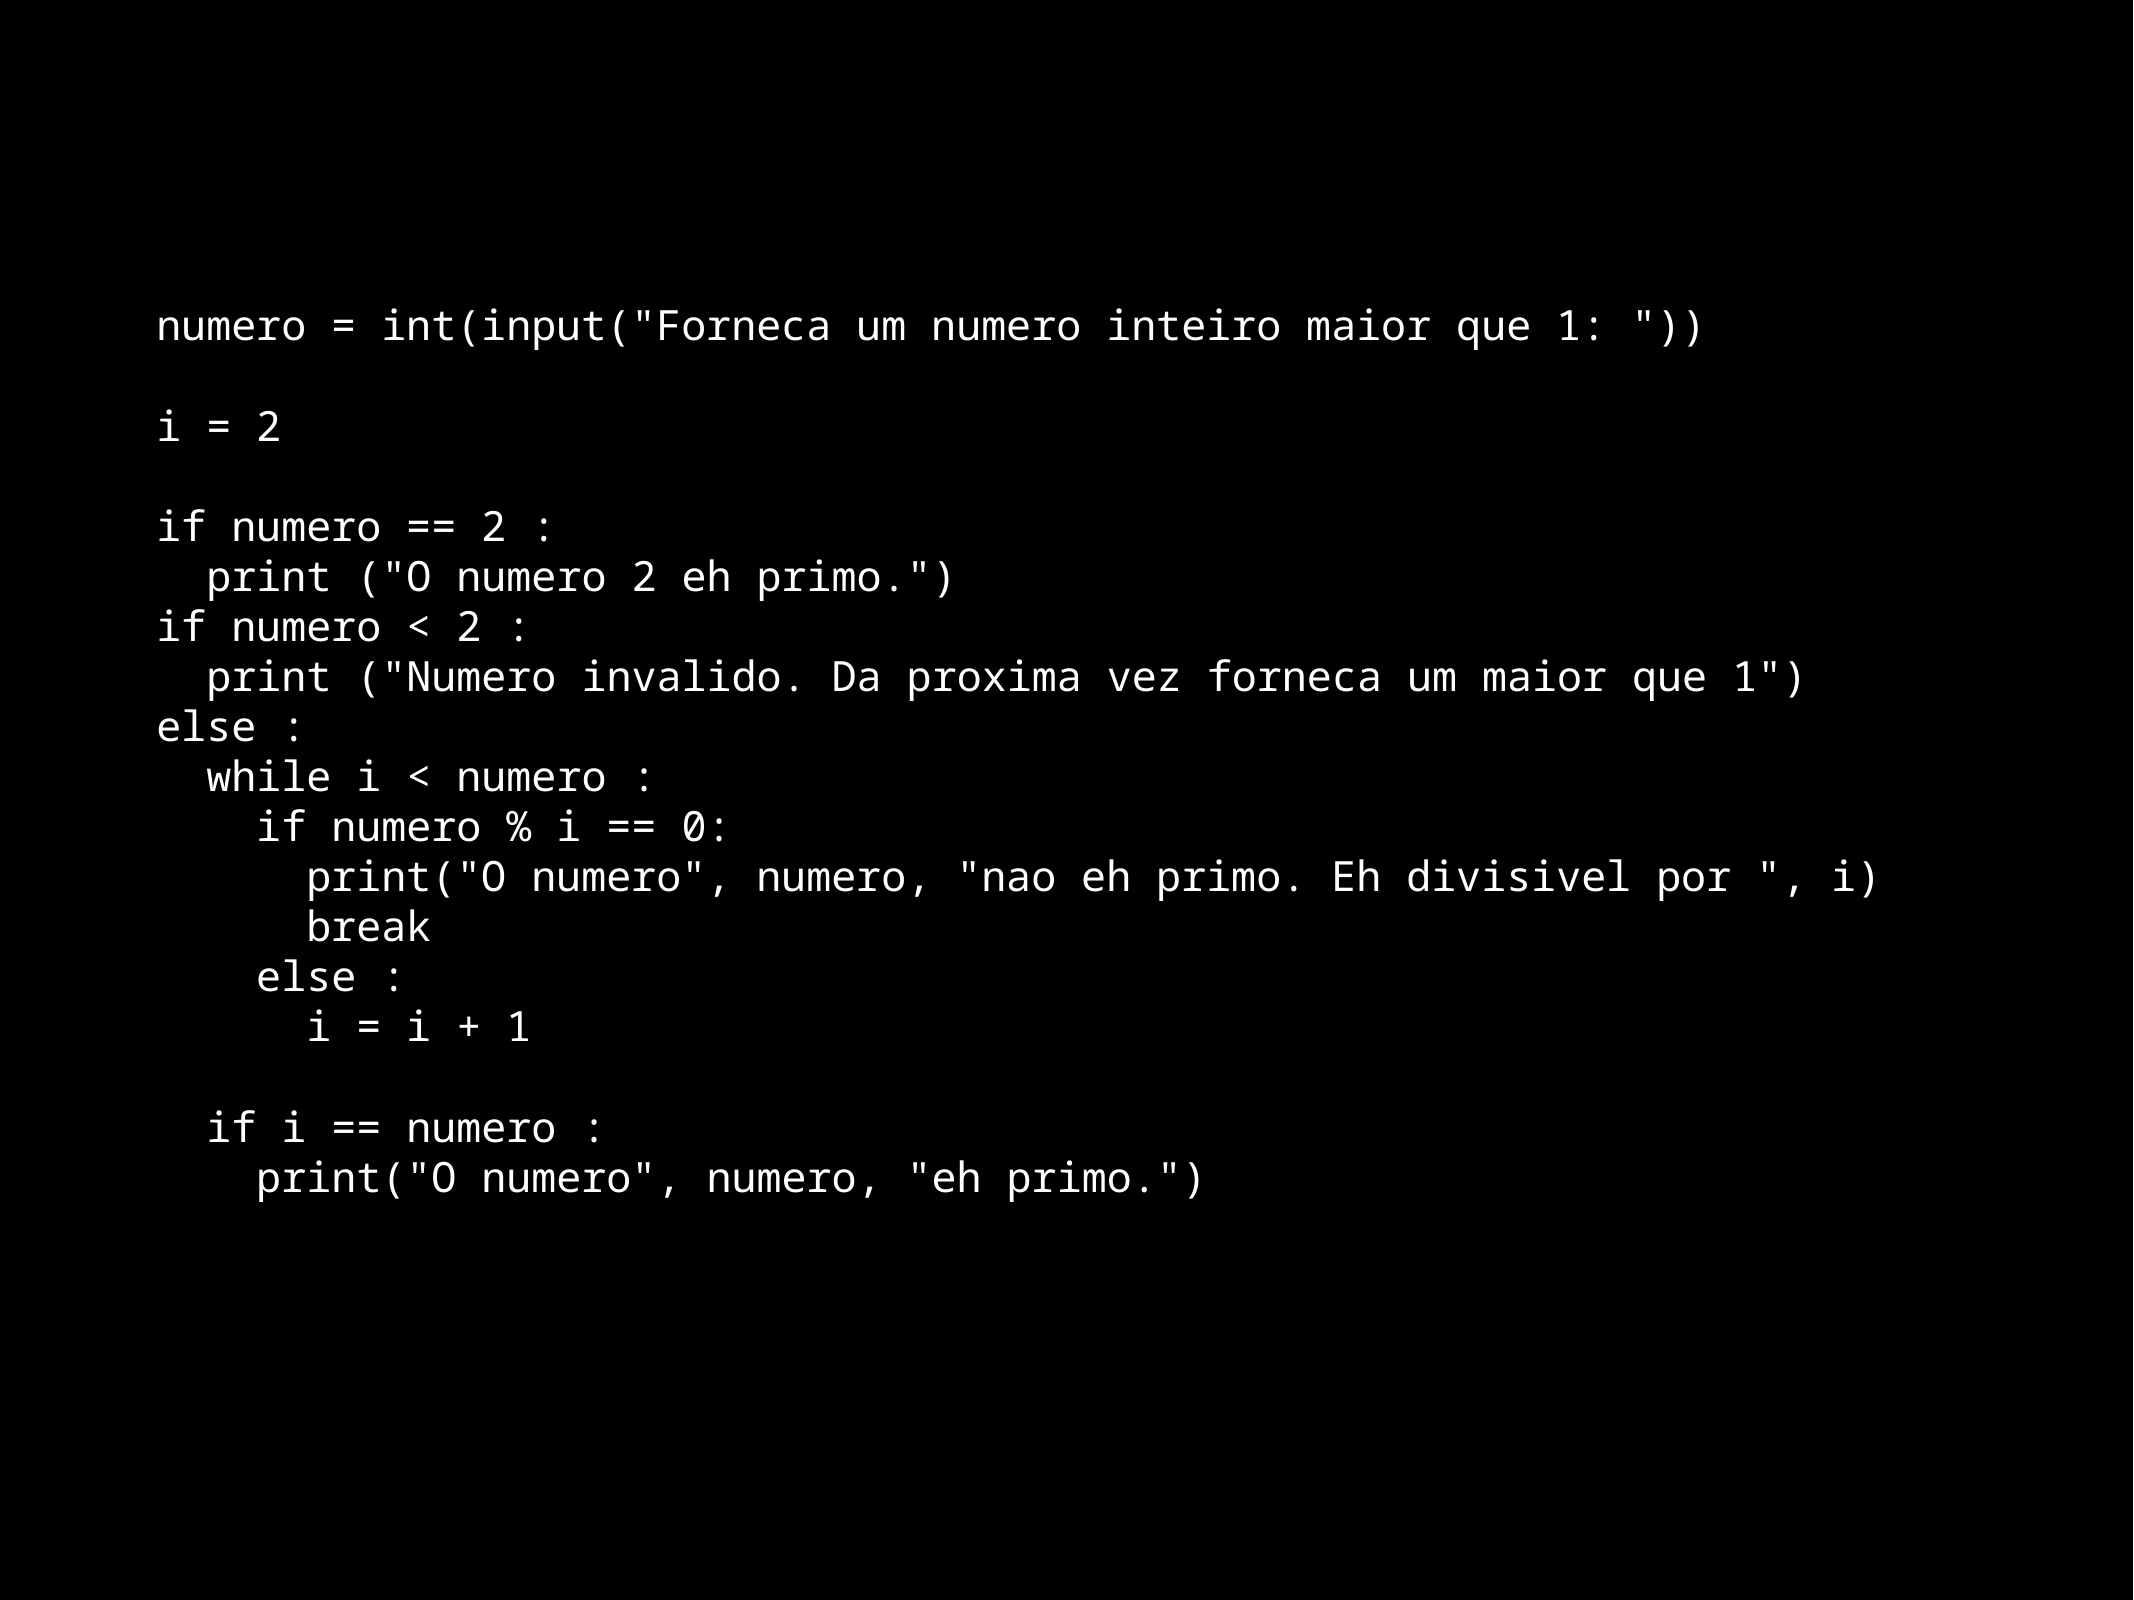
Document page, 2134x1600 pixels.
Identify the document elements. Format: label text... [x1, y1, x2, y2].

list numero = int(input("Forneca um numero inteiro maior que 1: ")) i = 2 if numero == 2 : print ("O numero 2 eh primo.") if numero < 2 : print ("Numero invalido. Da proxima vez forneca um maior que 1") else : while i < numero : if numero % i == 0: print("O numero", numero, "nao eh primo. Eh divisivel por ", i) break else : i = i + 1 if i == numero : print("O numero", numero, "eh primo.") [156, 147, 1978, 1453]
